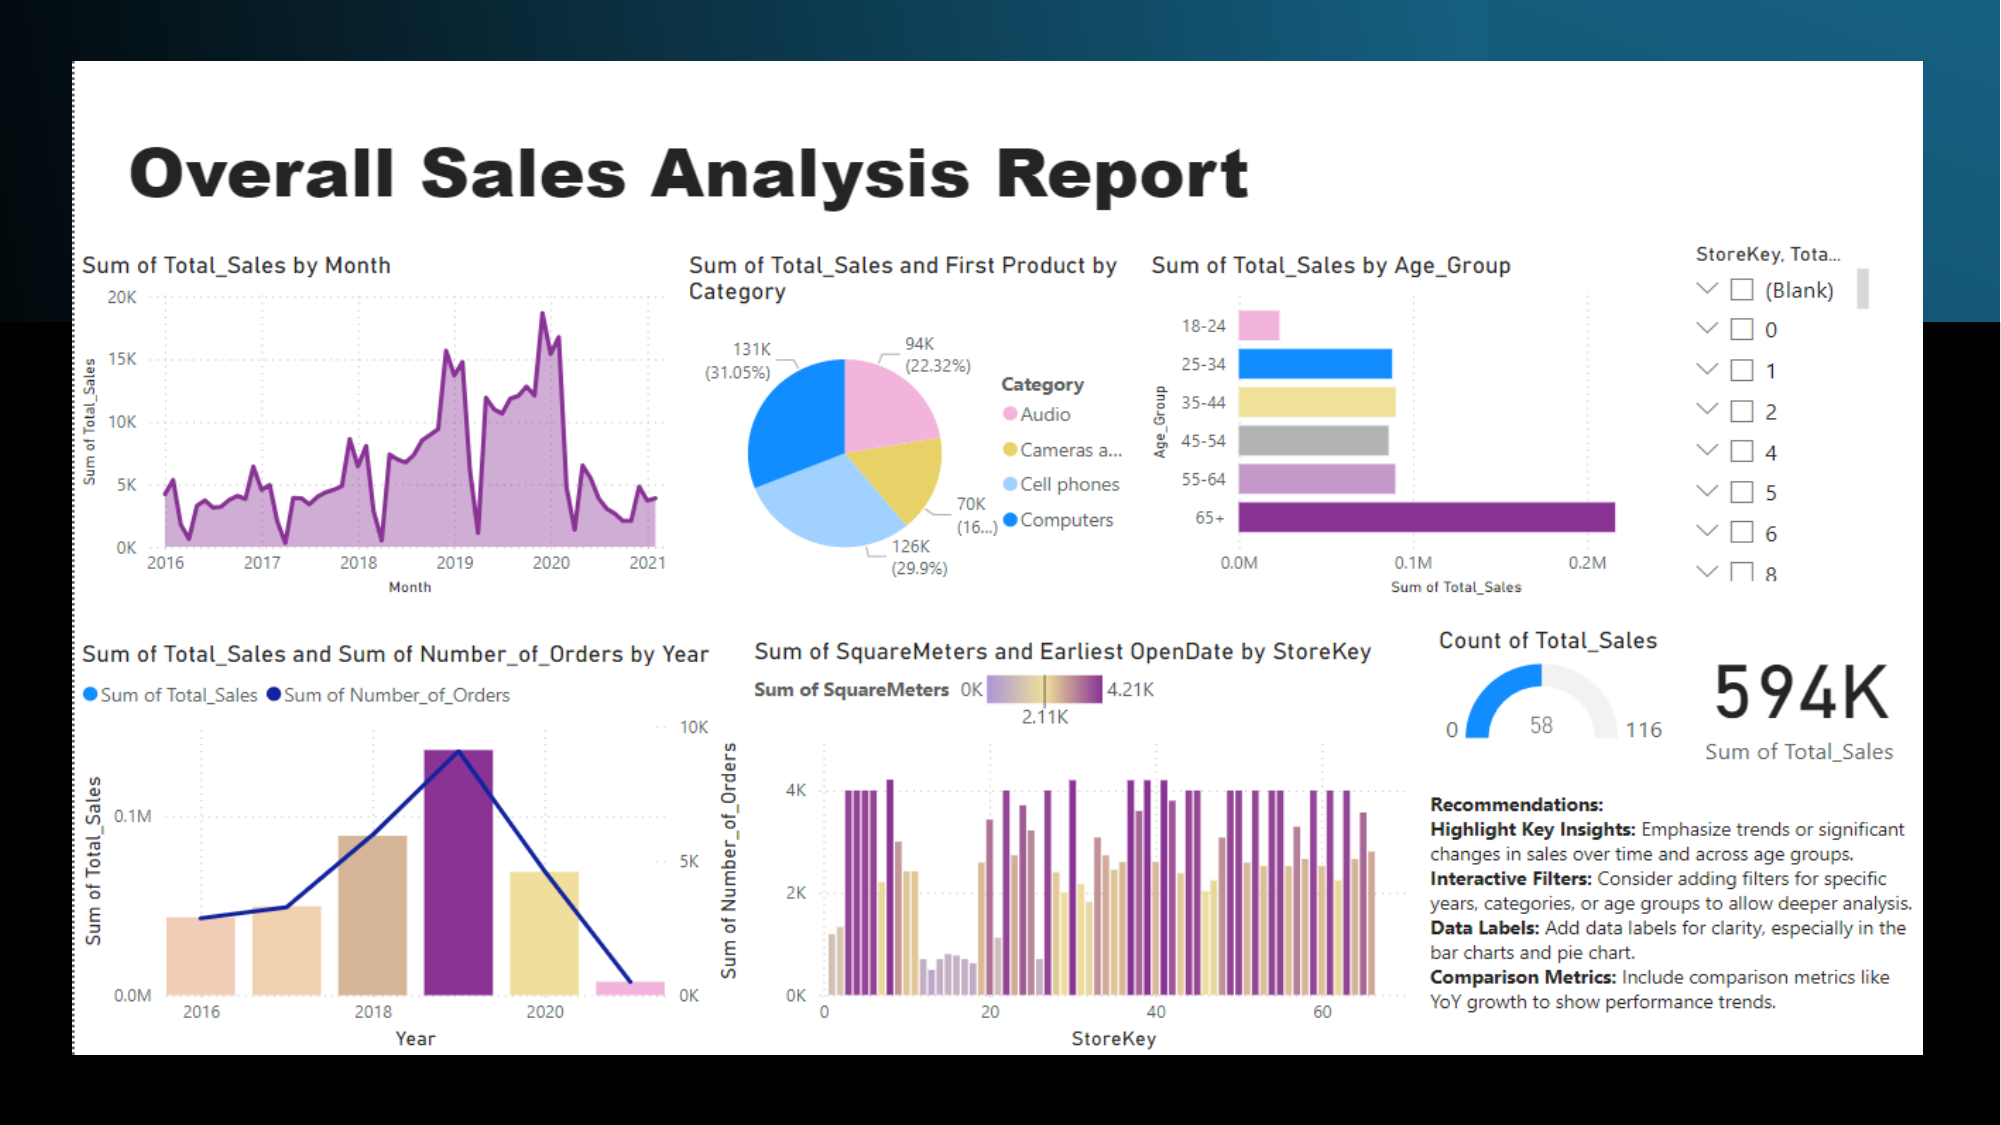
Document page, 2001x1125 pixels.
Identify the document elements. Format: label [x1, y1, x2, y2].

picture [72, 61, 1923, 1055]
text_box [0, 0, 2000, 1125]
